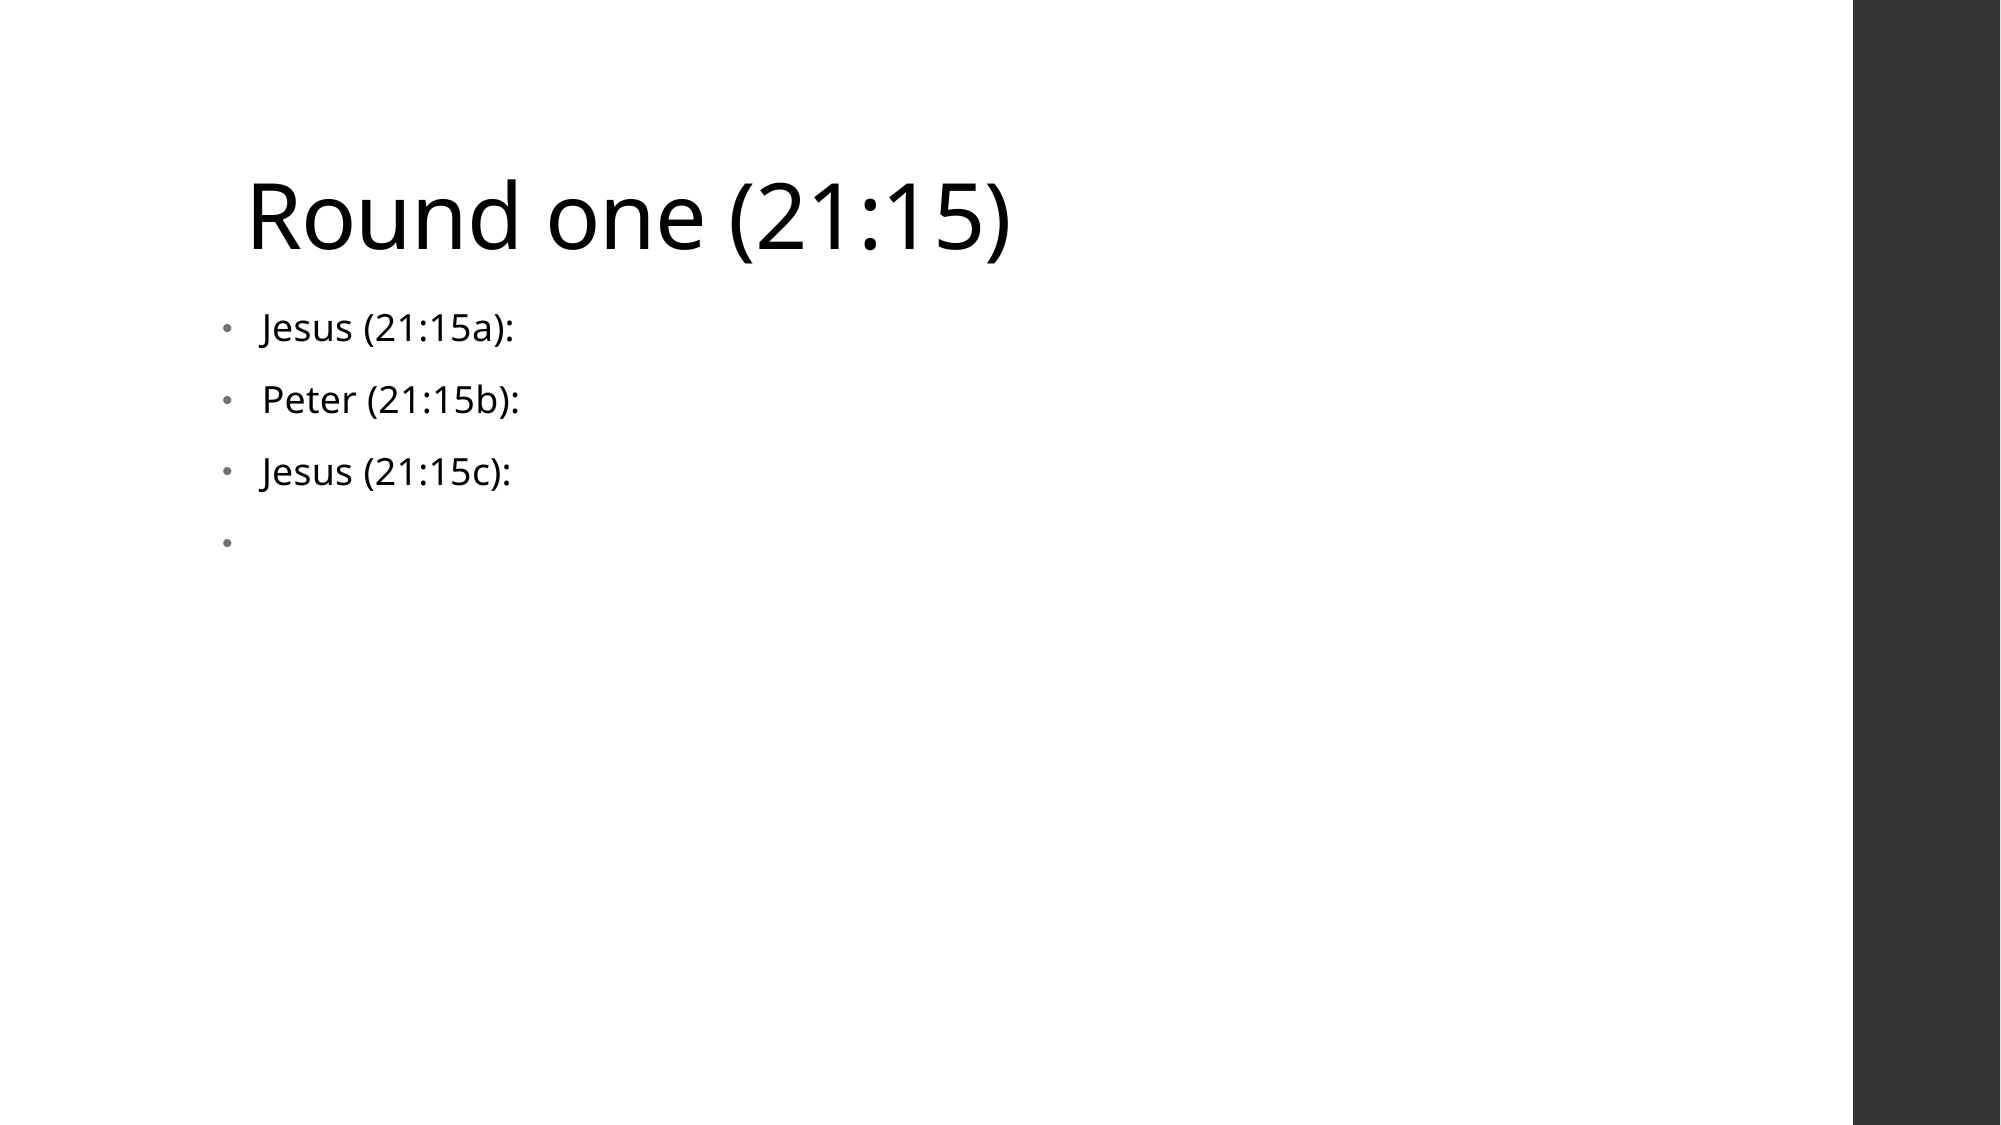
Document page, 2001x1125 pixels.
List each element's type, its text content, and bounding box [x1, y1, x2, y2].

list Jesus (21:15a): Peter (21:15b): Jesus (21:15c): [206, 299, 1617, 1014]
title Round one (21:15) [206, 60, 1797, 278]
